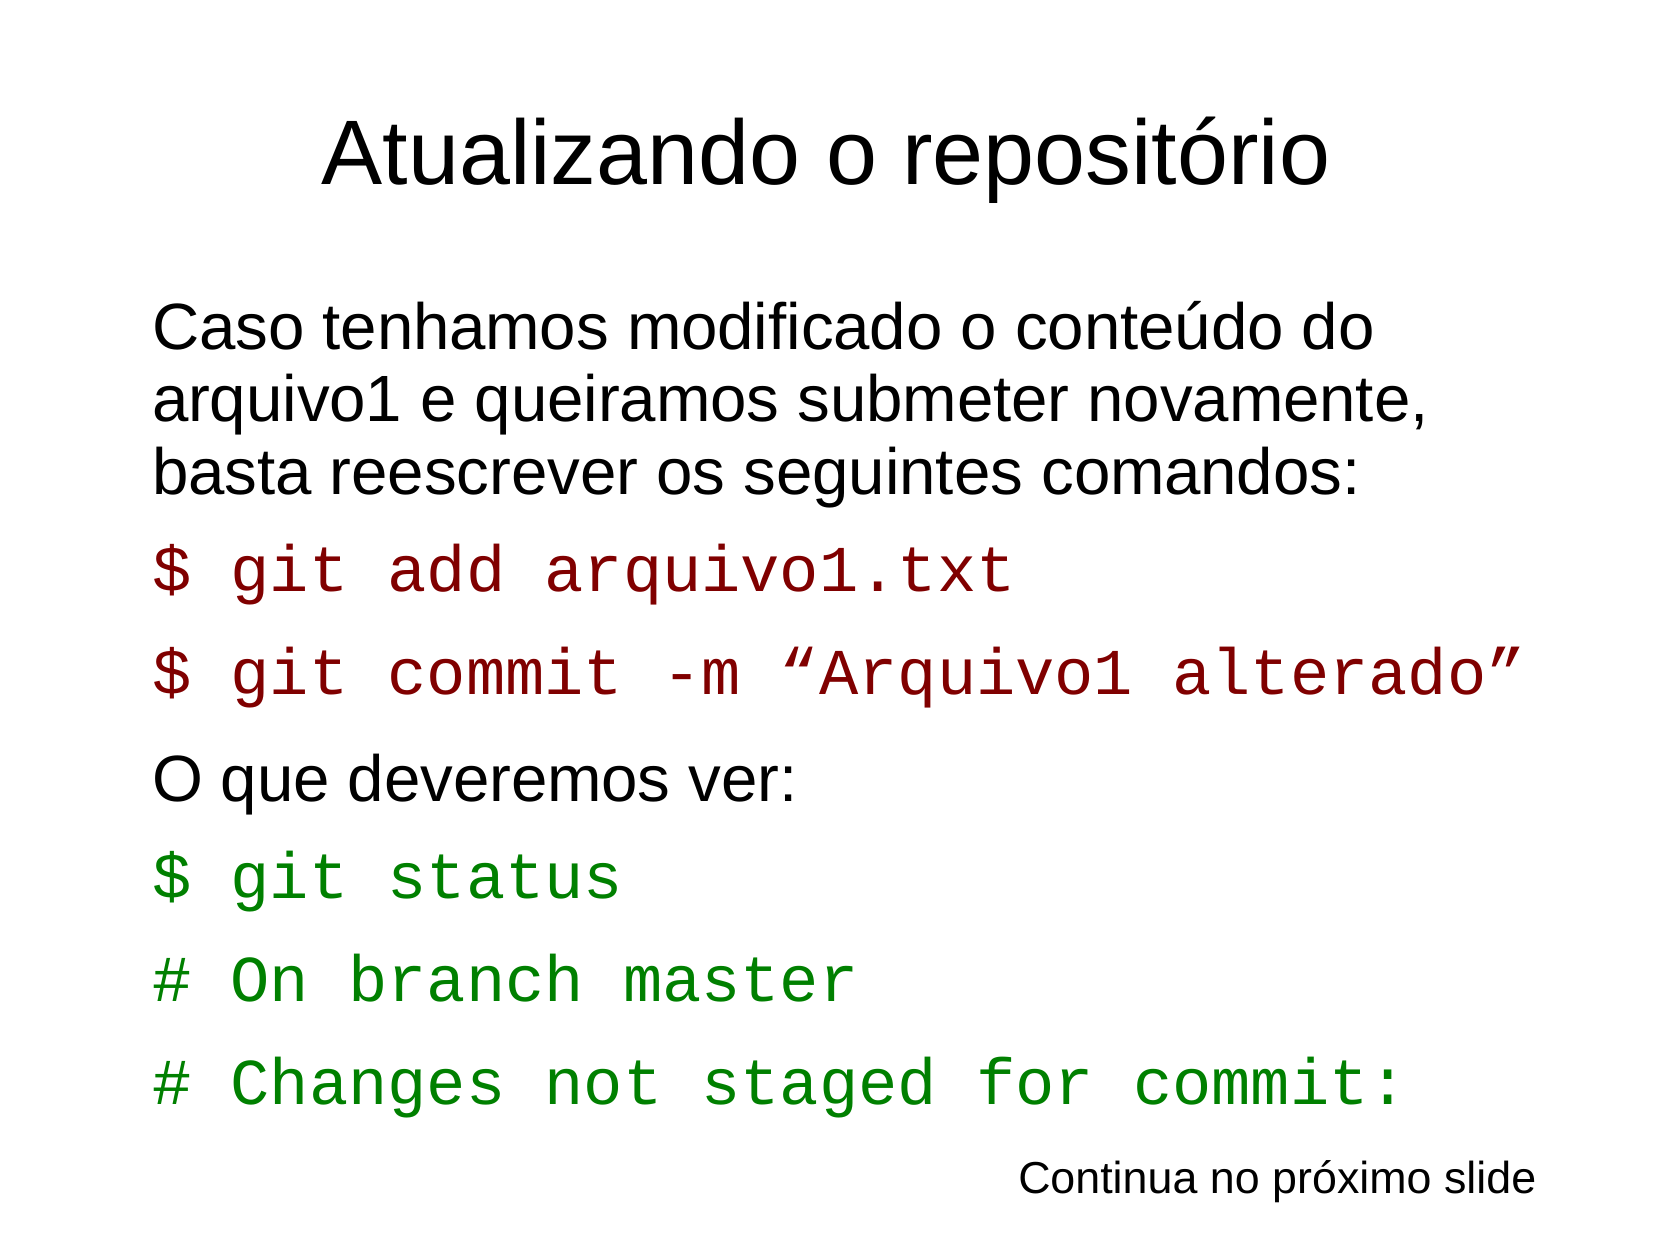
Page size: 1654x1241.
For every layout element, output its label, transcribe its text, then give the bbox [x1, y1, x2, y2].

title Atualizando o repositório [82, 49, 1571, 257]
list Caso tenhamos modificado o conteúdo do arquivo1 e queiramos submeter novamente, basta reescrever os seguintes comandos: $ git add arquivo1.txt $ git commit -m “Arquivo1 alterado” O que deveremos ver: $ git status # On branch master # Changes not staged for commit: Continua no próximo slide [82, 290, 1538, 1217]
